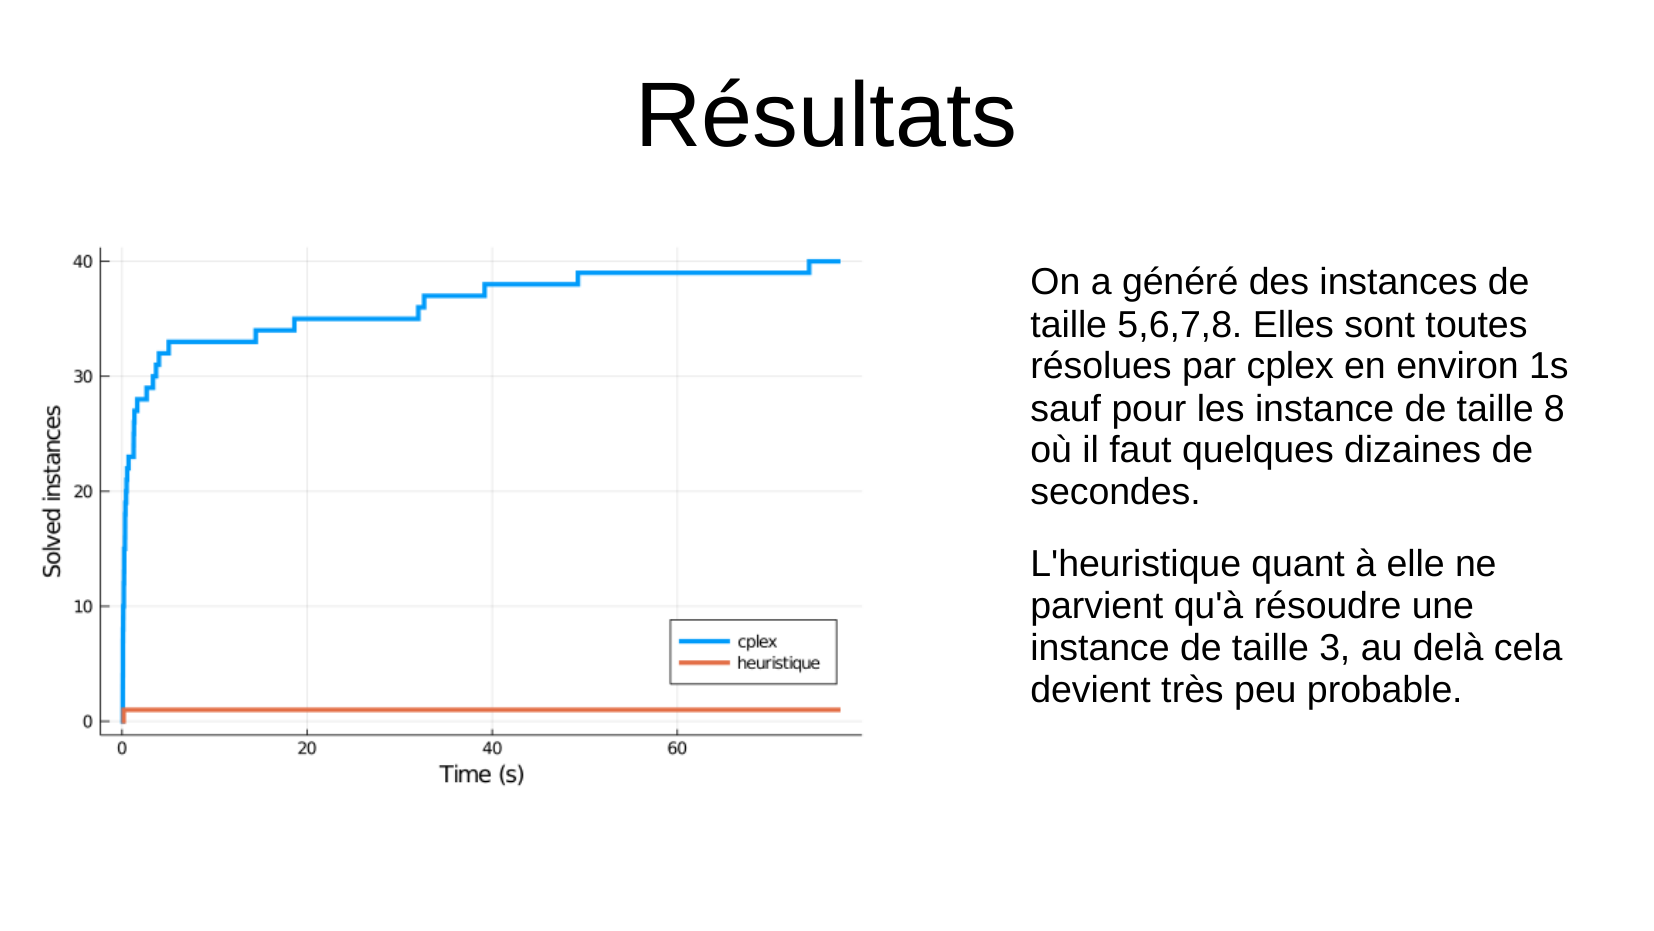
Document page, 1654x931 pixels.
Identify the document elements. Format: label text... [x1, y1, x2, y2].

title Résultats [82, 37, 1571, 193]
text_box On a généré des instances de taille 5,6,7,8. Elles sont toutes résolues par cplex en environ 1s sauf pour les instance de taille 8 où il faut quelques dizaines de secondes. L'heuristique quant à elle ne parvient qu'à résoudre une instance de taille 3, au delà cela devient très peu probable. [944, 253, 1625, 857]
picture [29, 231, 879, 798]
